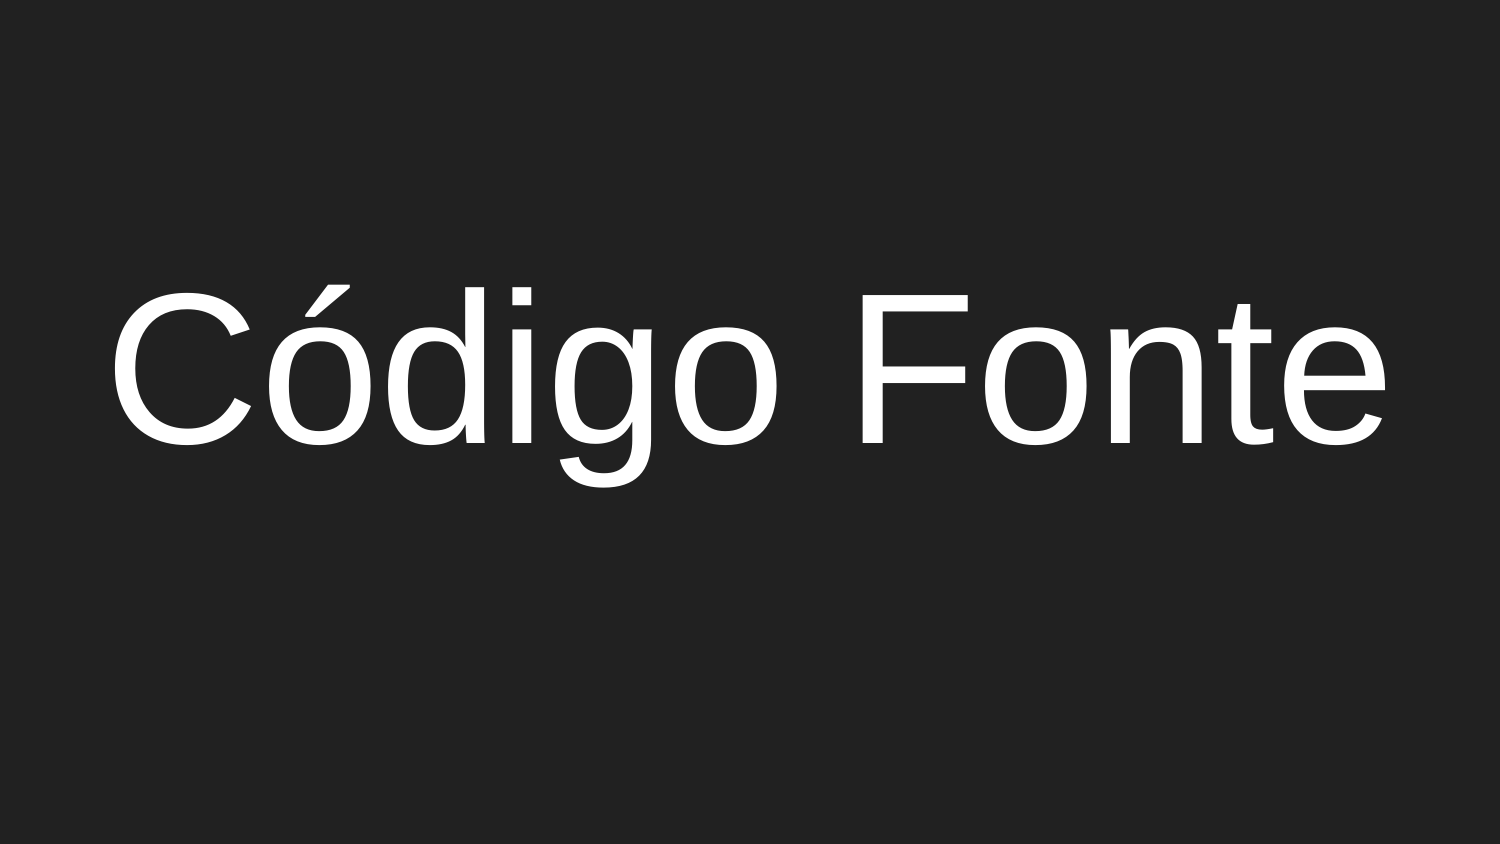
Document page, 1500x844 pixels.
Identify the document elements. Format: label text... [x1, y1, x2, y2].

title Código Fonte [51, 181, 1449, 504]
